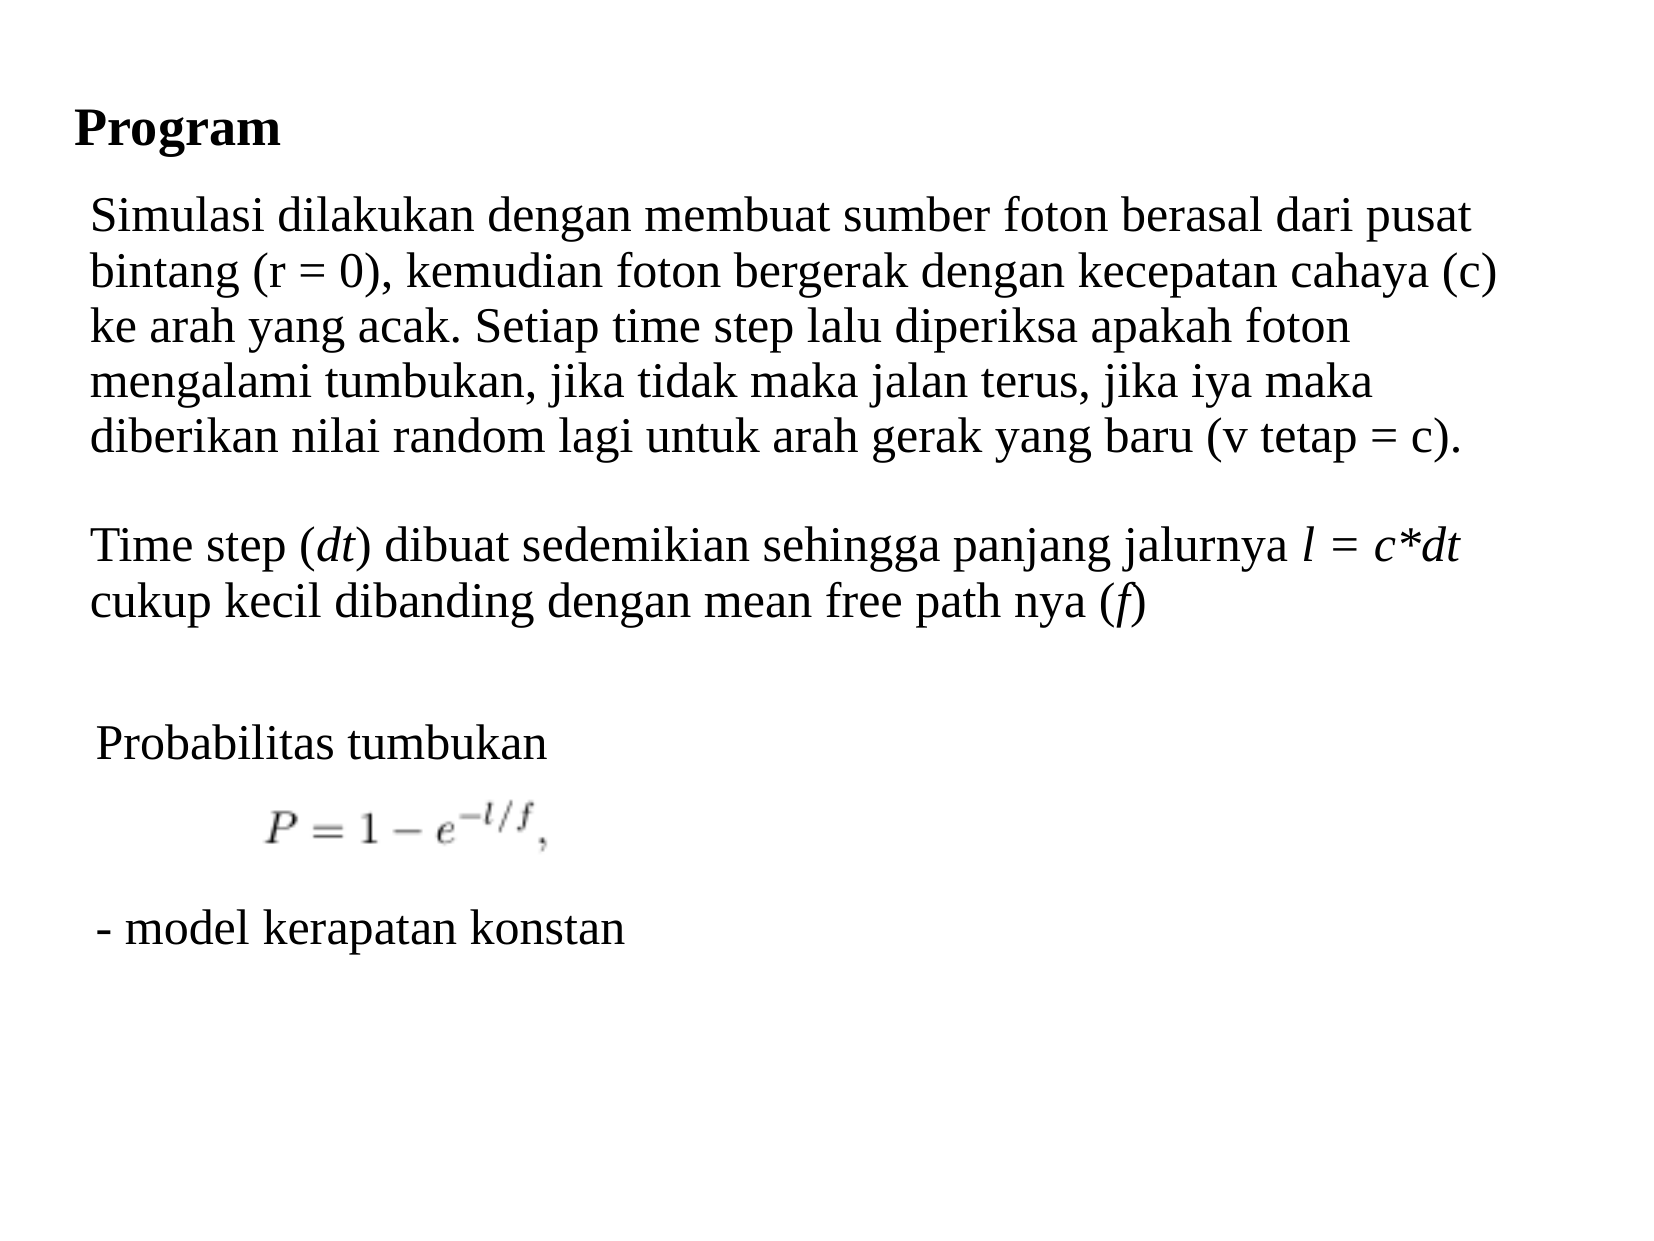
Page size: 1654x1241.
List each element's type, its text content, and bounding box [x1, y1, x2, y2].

text_box Simulasi dilakukan dengan membuat sumber foton berasal dari pusat bintang (r = 0), kemudian foton bergerak dengan kecepatan cahaya (c) ke arah yang acak. Setiap time step lalu diperiksa apakah foton mengalami tumbukan, jika tidak maka jalan terus, jika iya maka diberikan nilai random lagi untuk arah gerak yang baru (v tetap = c). [75, 180, 1546, 472]
picture [240, 785, 574, 876]
text_box Program [60, 90, 631, 165]
text_box Probabilitas tumbukan [80, 708, 631, 779]
text_box - model kerapatan konstan [80, 892, 886, 964]
text_box Time step (dt) dibuat sedemikian sehingga panjang jalurnya l = c*dt cukup kecil dibanding dengan mean free path nya (f) [75, 510, 1531, 636]
